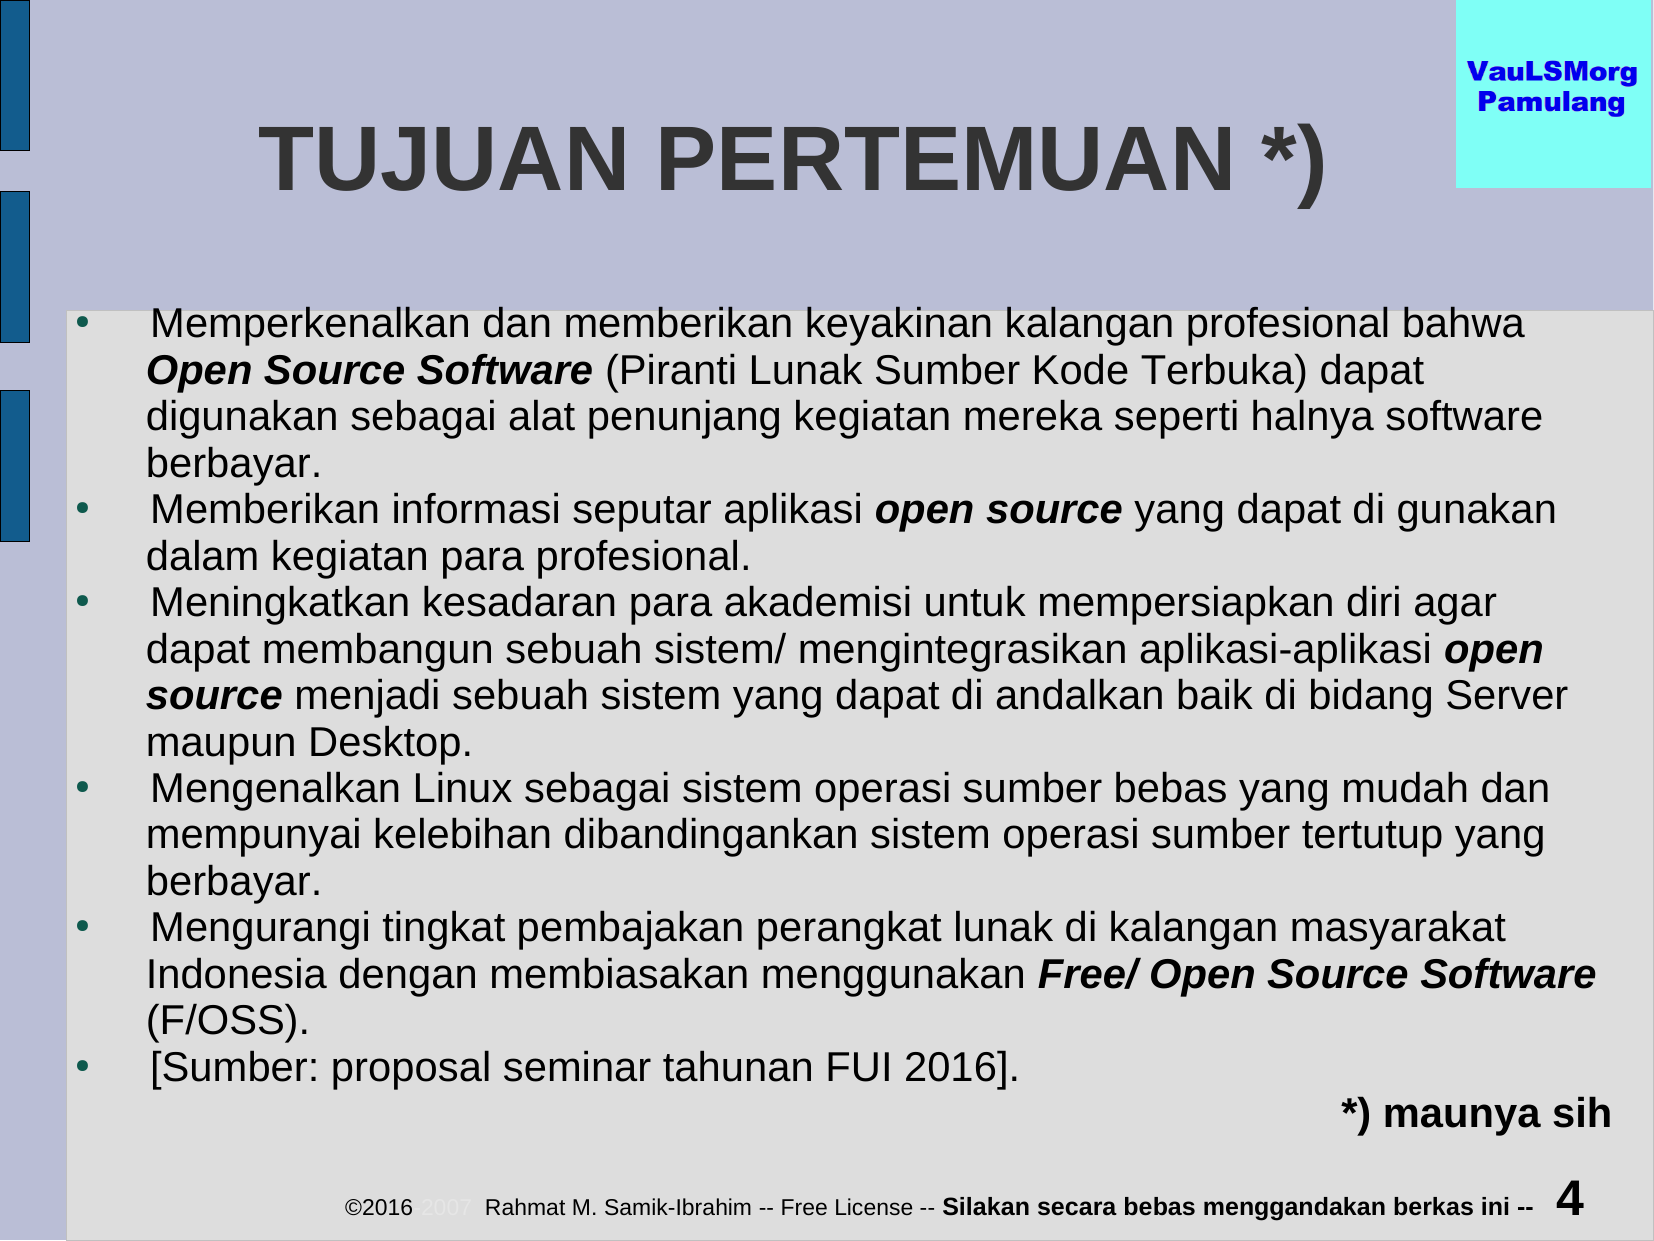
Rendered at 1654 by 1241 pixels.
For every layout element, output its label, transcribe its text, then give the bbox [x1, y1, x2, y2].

title TUJUAN PERTEMUAN *) [87, 55, 1501, 263]
picture [1456, 0, 1651, 188]
list Memperkenalkan dan memberikan keyakinan kalangan profesional bahwa Open Source Software (Piranti Lunak Sumber Kode Terbuka) dapat digunakan sebagai alat penunjang kegiatan mereka seperti halnya software berbayar. Memberikan informasi seputar aplikasi open source yang dapat di gunakan dalam kegiatan para profesional. Meningkatkan kesadaran para akademisi untuk mempersiapkan diri agar dapat membangun sebuah sistem/ mengintegrasikan aplikasi-aplikasi open source menjadi sebuah sistem yang dapat di andalkan baik di bidang Server maupun Desktop. Mengenalkan Linux sebagai sistem operasi sumber bebas yang mudah dan mempunyai kelebihan dibandingankan sistem operasi sumber tertutup yang berbayar. Mengurangi tingkat pembajakan perangkat lunak di kalangan masyarakat Indonesia dengan membiasakan menggunakan Free/ Open Source Software (F/OSS). [Sumber: proposal seminar tahunan FUI 2016]. *) maunya sih [75, 300, 1613, 1163]
